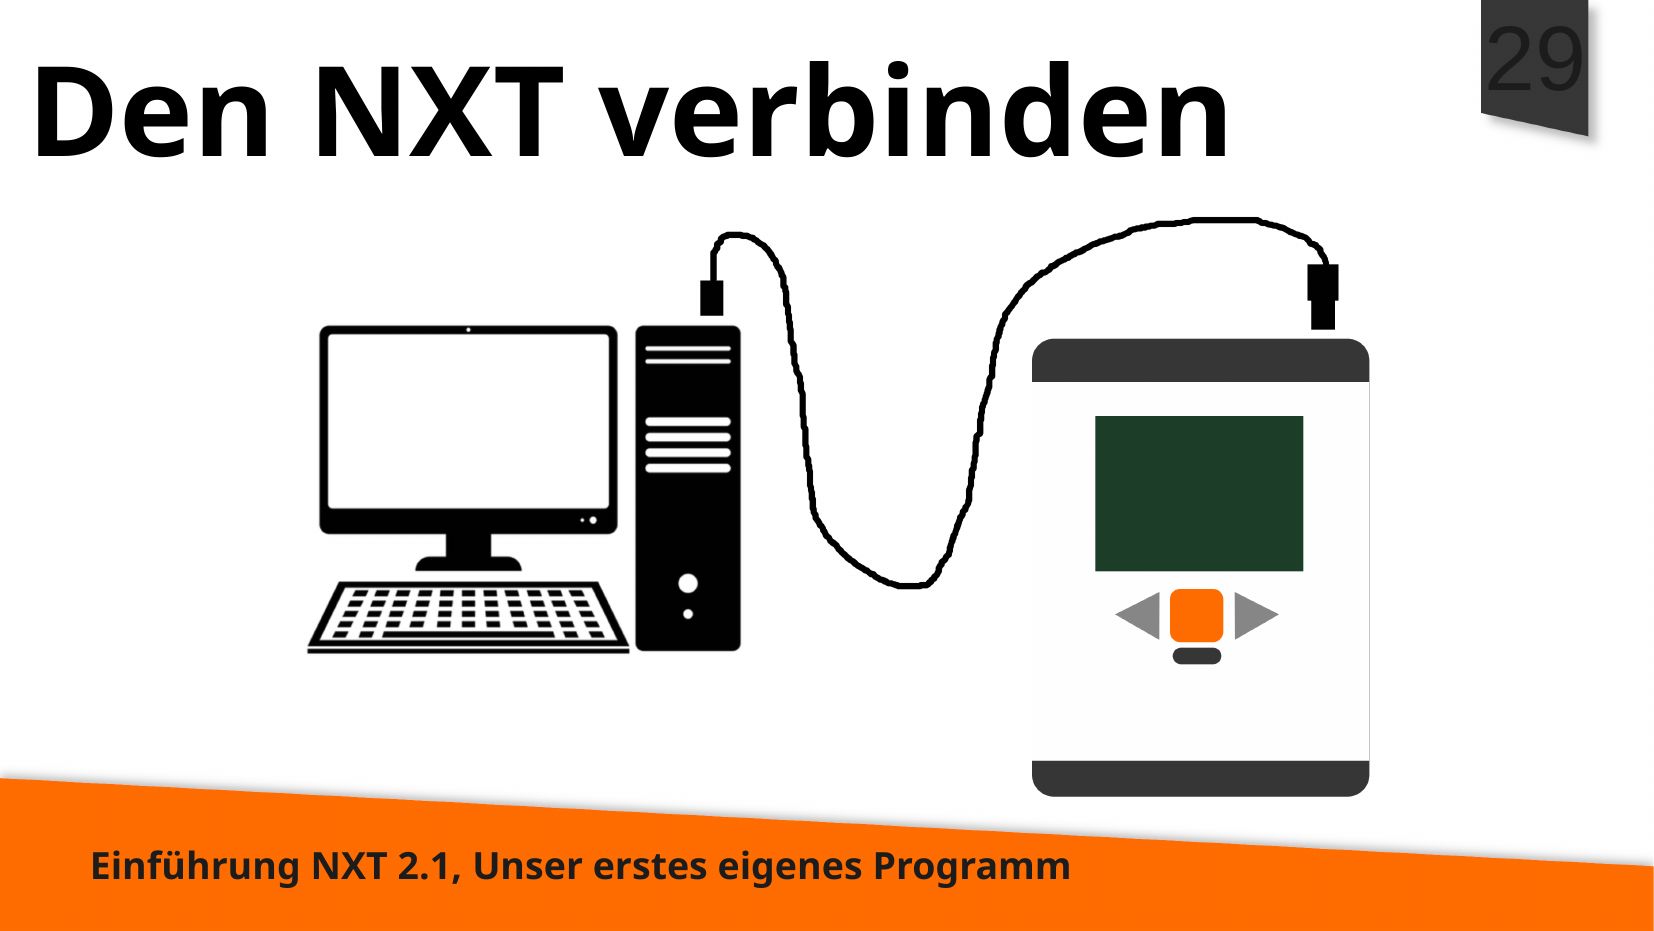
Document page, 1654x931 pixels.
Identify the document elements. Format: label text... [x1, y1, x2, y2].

title Den NXT verbinden [0, 28, 1376, 188]
picture [0, 0, 1654, 931]
text_box Einführung NXT 2.1, Unser erstes eigenes Programm [75, 832, 1201, 901]
text_box 29 [1462, 0, 1609, 151]
